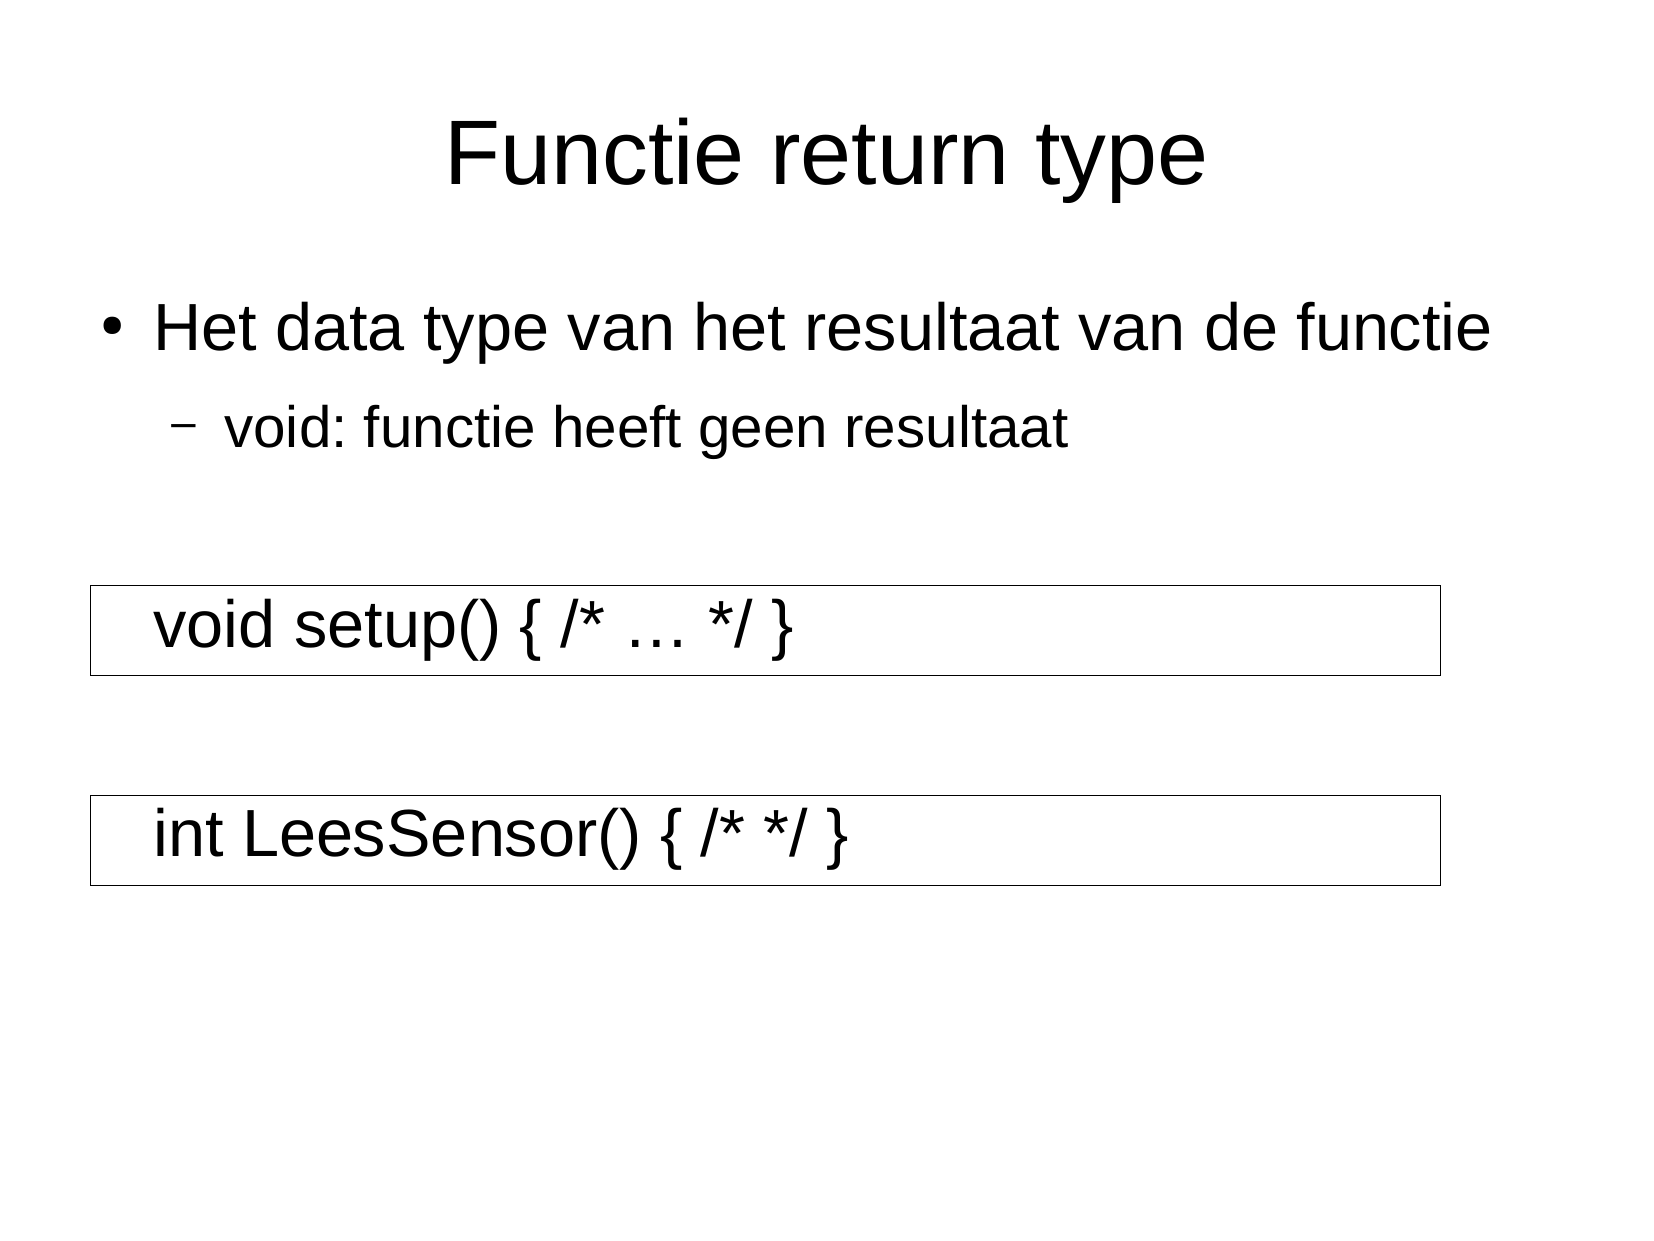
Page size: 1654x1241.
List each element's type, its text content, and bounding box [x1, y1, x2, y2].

title Functie return type [82, 49, 1571, 257]
list Het data type van het resultaat van de functie void: functie heeft geen resultaat void setup() { /* … */ } int LeesSensor() { /* */ } [82, 290, 1571, 1010]
